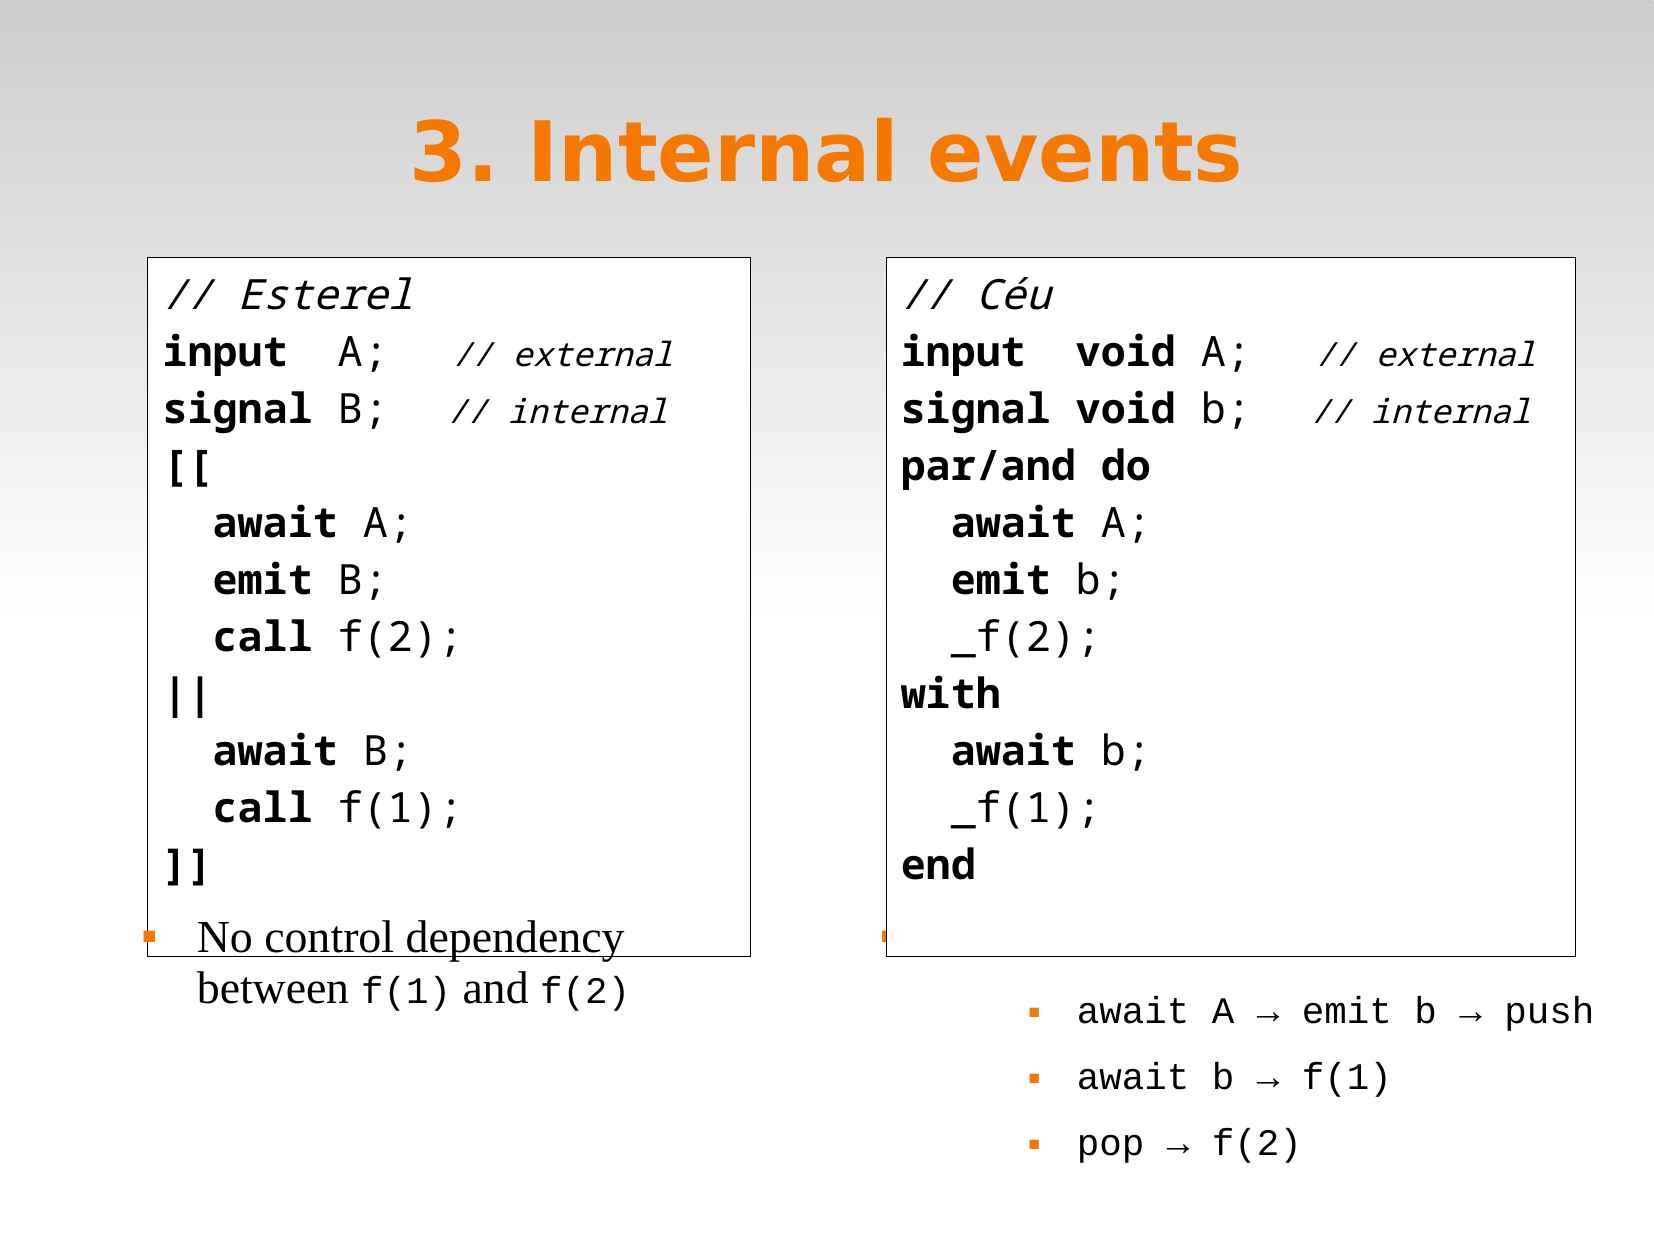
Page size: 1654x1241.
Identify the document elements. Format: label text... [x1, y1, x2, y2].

title 3. Internal events [82, 49, 1571, 257]
text_box // Céu input void A; // external signal void b; // internal par/and do await A; emit b; _f(2); with await b; _f(1); end [886, 257, 1576, 868]
list No control dependency between f(1) and f(2) [55, 911, 648, 1059]
text_box // Esterel input A; // external signal B; // internal [[ await A; emit B; call f(2); || await B; call f(1); ]] [147, 257, 751, 868]
list Stacked execution: await A → emit b → push await b → f(1) pop → f(2) [793, 911, 1613, 1172]
